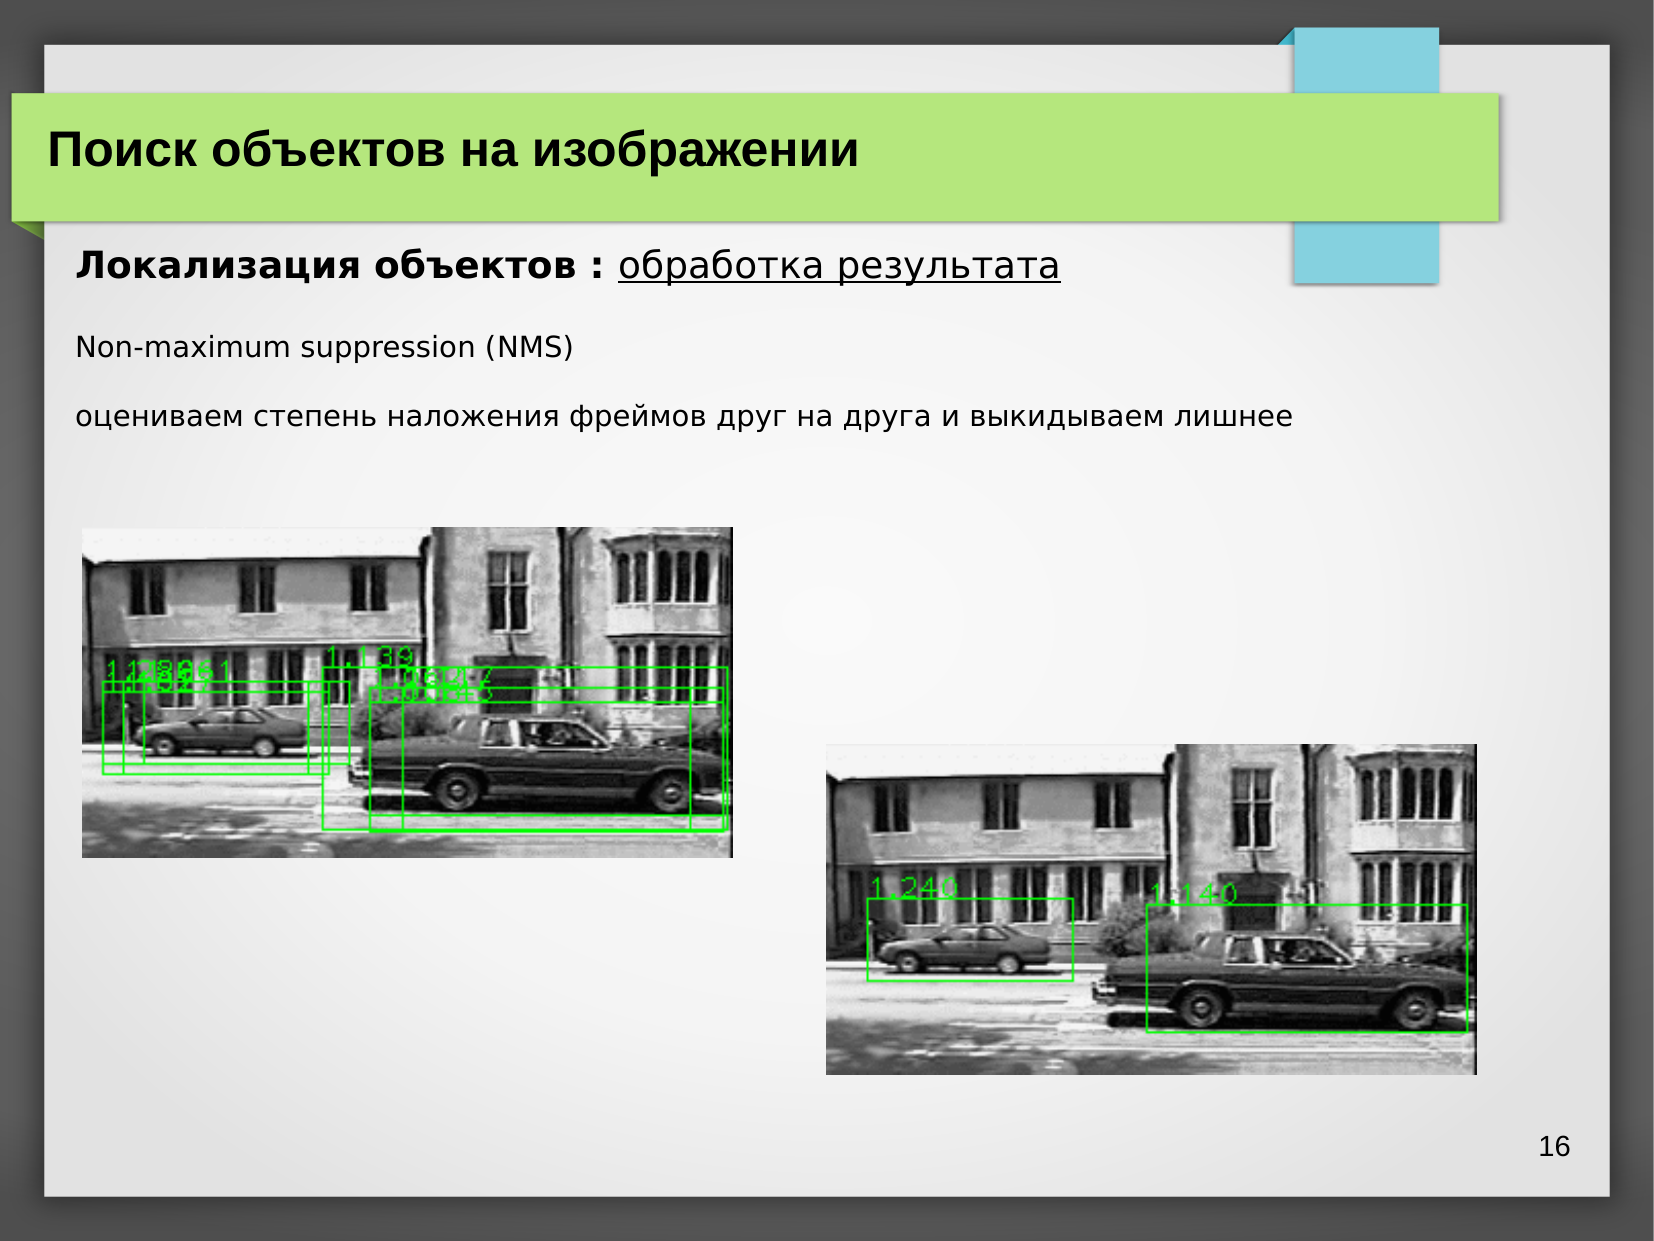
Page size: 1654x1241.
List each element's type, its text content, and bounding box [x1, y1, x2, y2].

picture [0, 0, 1654, 1241]
text_box Локализация объектов : обработка результата Non-maximum suppression (NMS) оцениваем степень наложения фреймов друг на друга и выкидываем лишнее [60, 236, 1453, 528]
title Поиск объектов на изображении [47, 120, 1004, 177]
